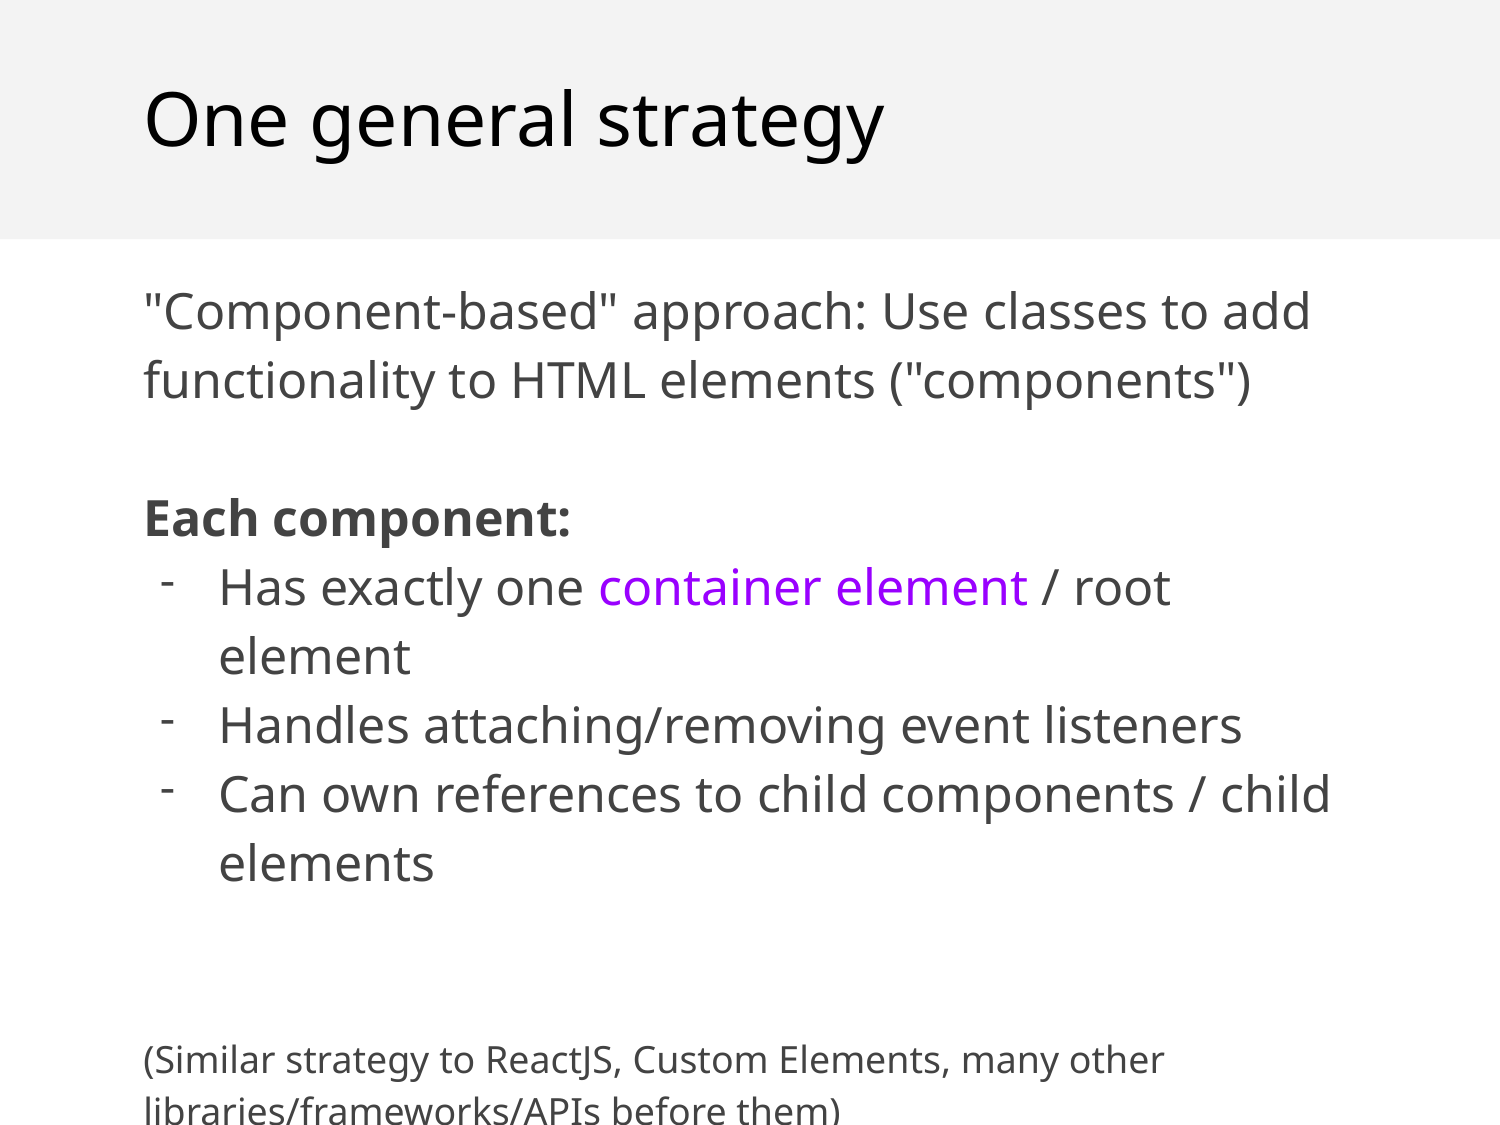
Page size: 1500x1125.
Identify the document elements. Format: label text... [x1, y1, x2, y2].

title One general strategy [128, 56, 1372, 183]
list "Component-based" approach: Use classes to add functionality to HTML elements ("components") Each component: Has exactly one container element / root element Handles attaching/removing event listeners Can own references to child components / child elements (Similar strategy to ReactJS, Custom Elements, many other libraries/frameworks/APIs before them) [128, 255, 1372, 1004]
